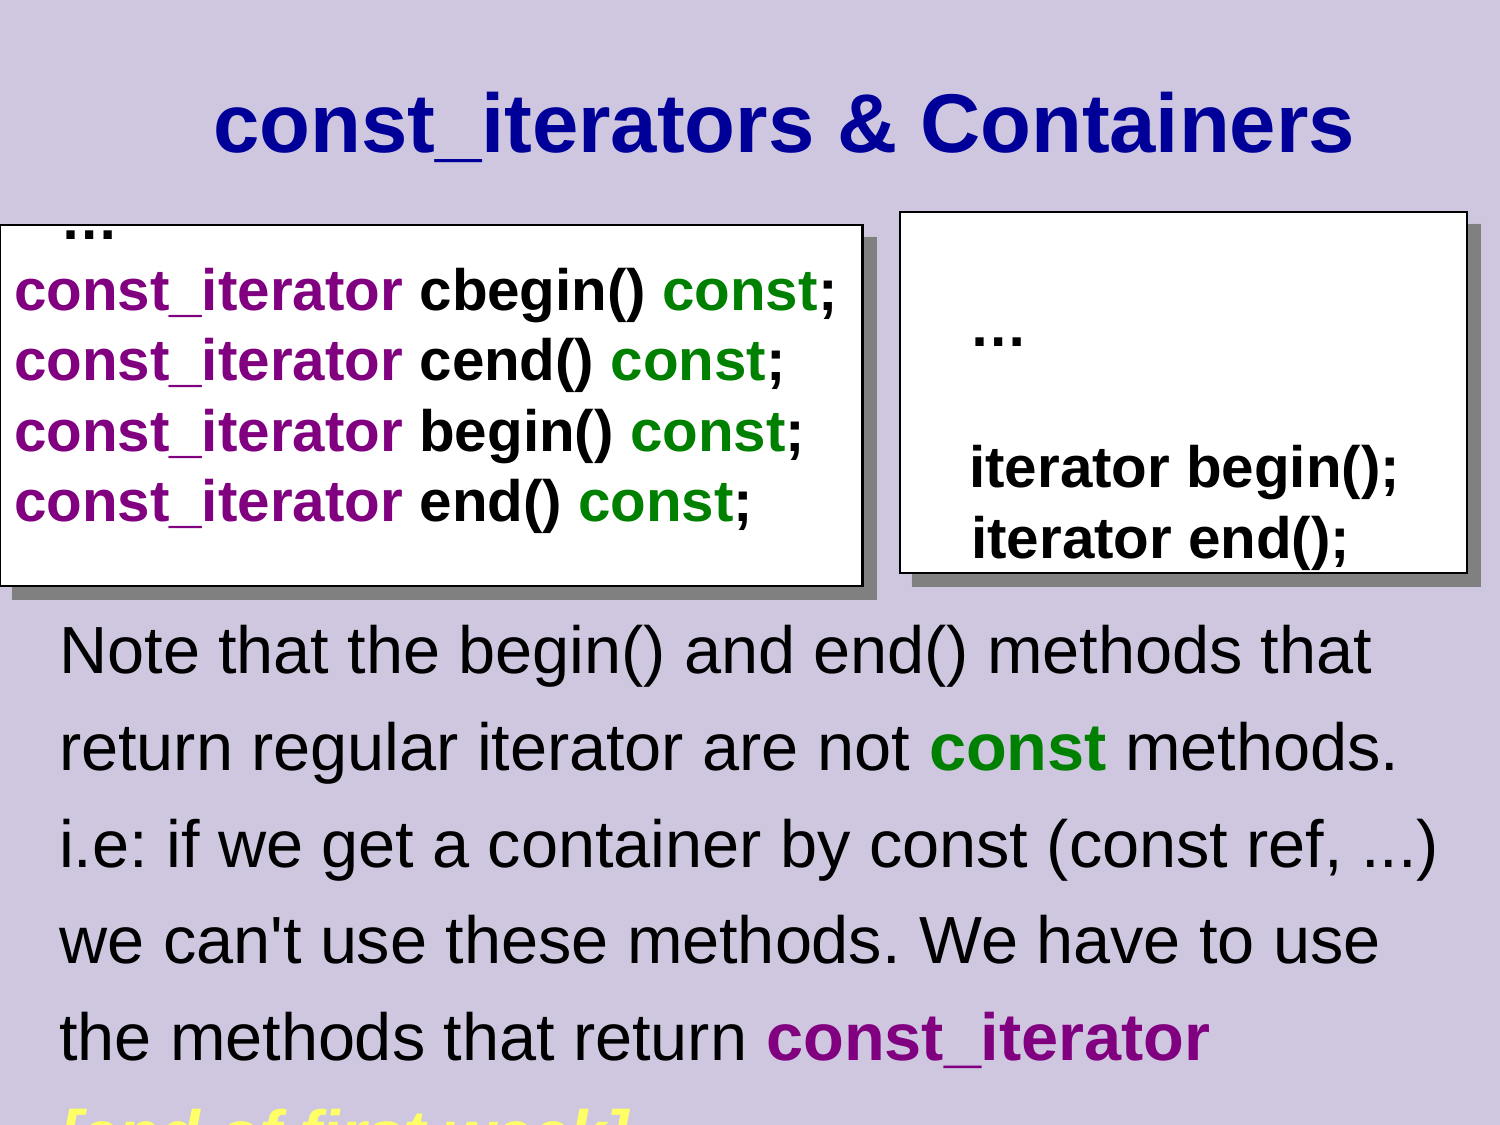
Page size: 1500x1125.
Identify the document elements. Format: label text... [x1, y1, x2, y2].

text_box [899, 212, 907, 574]
list … iterator begin(); iterator end(); [907, 210, 1500, 600]
title const_iterators & Containers [198, 17, 1468, 210]
list … const_iterator cbegin() const; const_iterator cend() const; const_iterator begin() const; const_iterator end() const; [0, 187, 961, 841]
list Note that the begin() and end() methods that return regular iterator are not const methods. i.e: if we get a container by const (const ref, ...) we can't use these methods. We have to use the methods that return const_iterator [end of first week] [44, 600, 1500, 1125]
